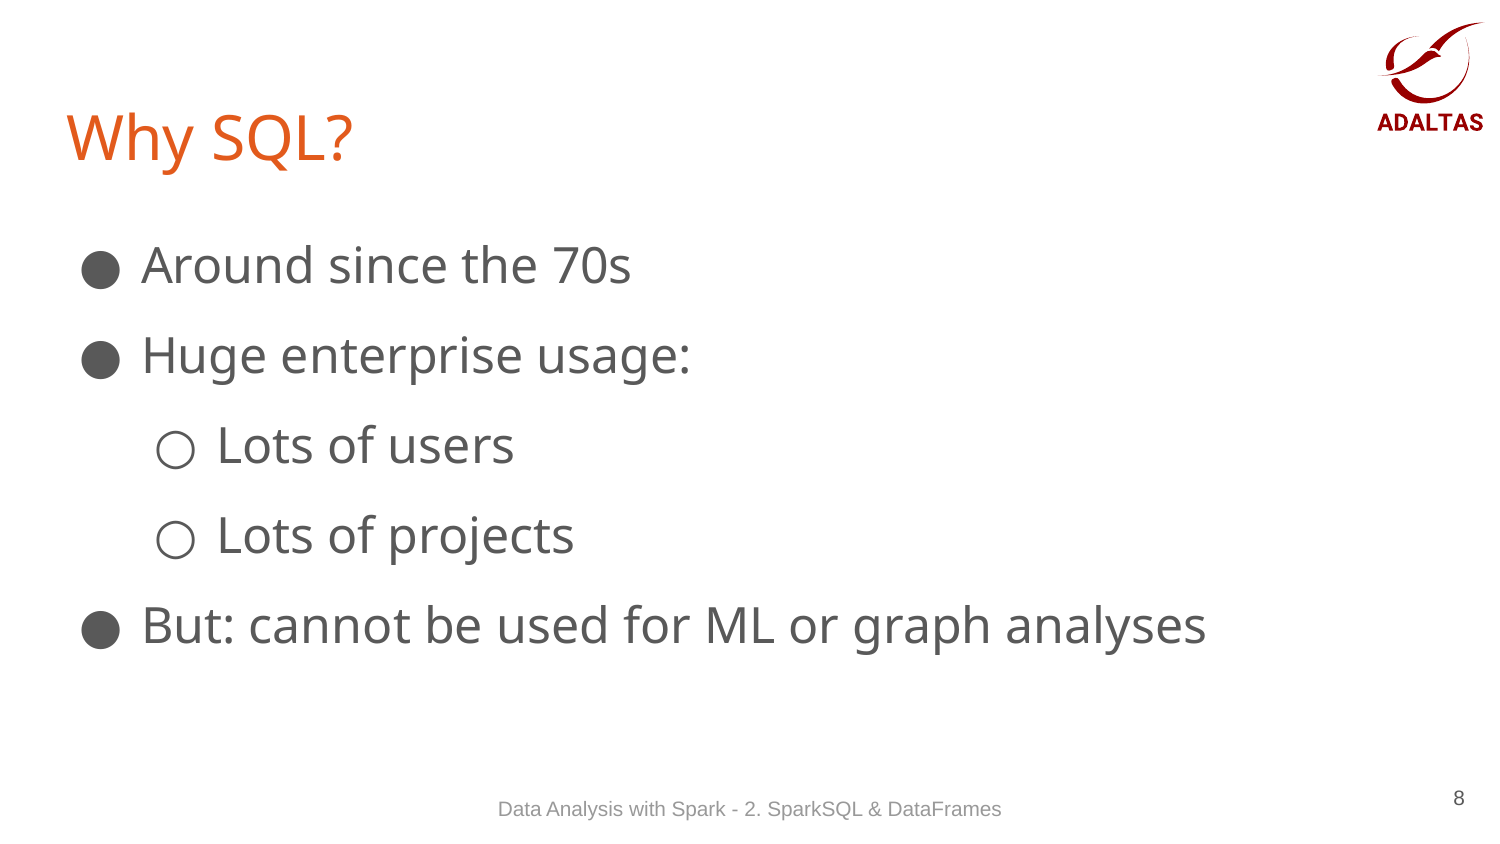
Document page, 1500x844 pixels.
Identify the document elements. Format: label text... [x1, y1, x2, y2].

title Why SQL? [51, 71, 1184, 166]
list Around since the 70s Huge enterprise usage: Lots of users Lots of projects But: cannot be used for ML or graph analyses [51, 189, 1449, 750]
text_box Data Analysis with Spark - 2. SparkSQL & DataFrames [480, 781, 1020, 830]
slide_number <number> [1389, 764, 1480, 830]
